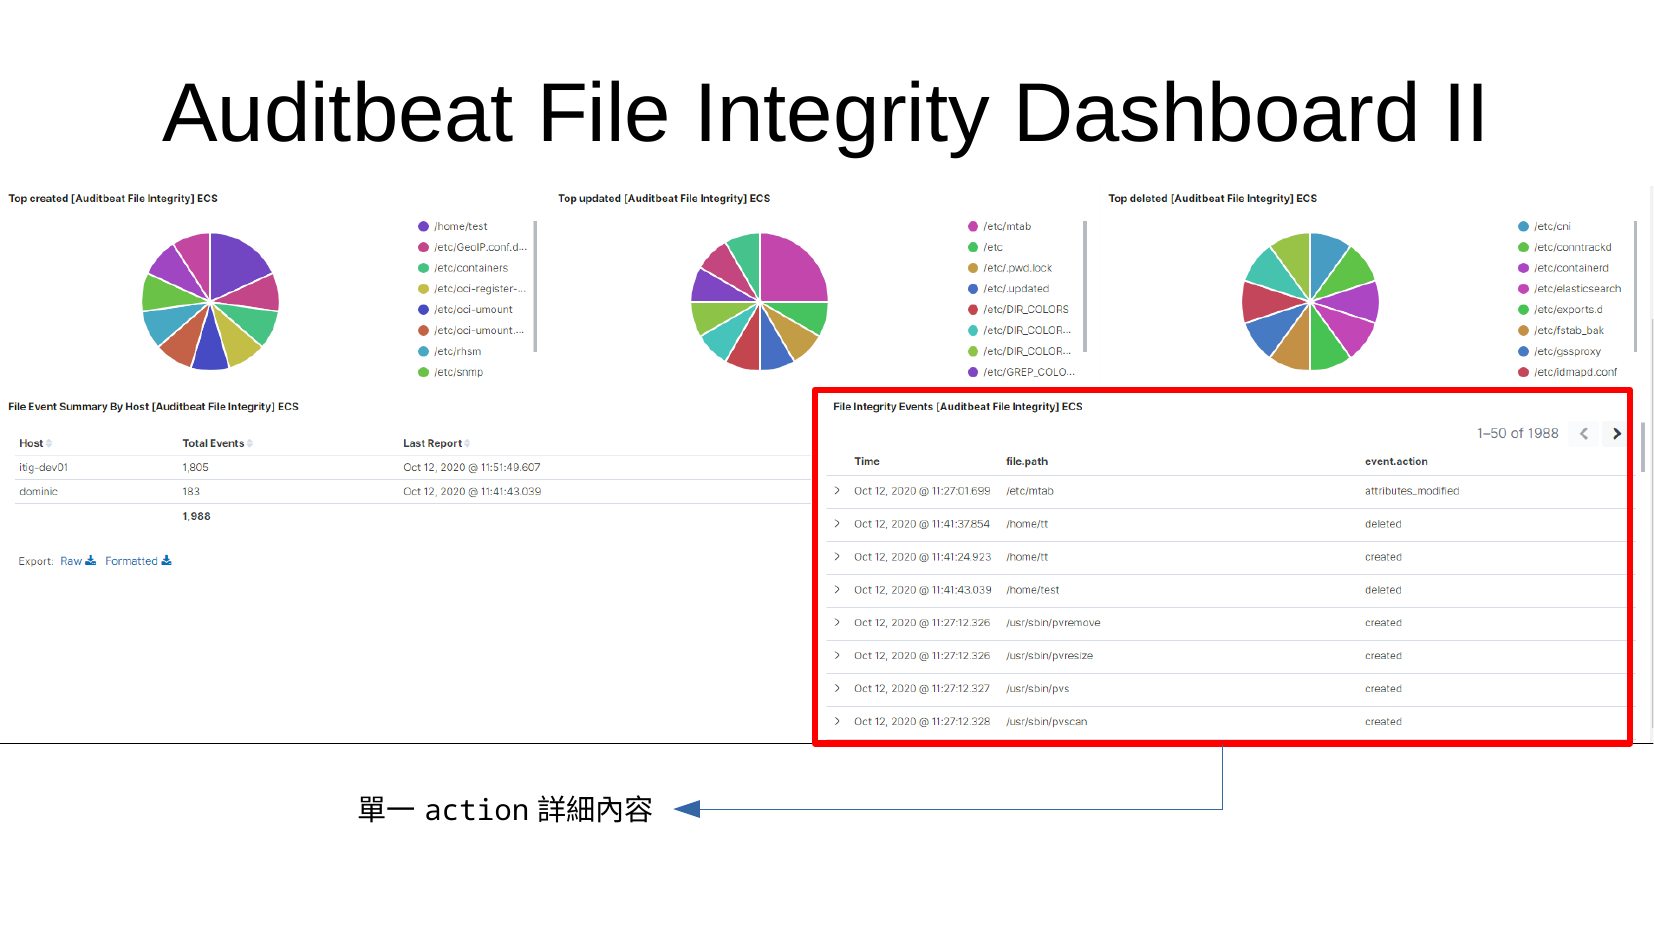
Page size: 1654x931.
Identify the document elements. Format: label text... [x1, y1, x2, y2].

picture [818, 393, 1627, 740]
text_box 單一action詳細內容 [342, 779, 674, 839]
text_box Auditbeat File Integrity Dashboard II [85, 59, 1568, 186]
picture [0, 186, 1654, 744]
